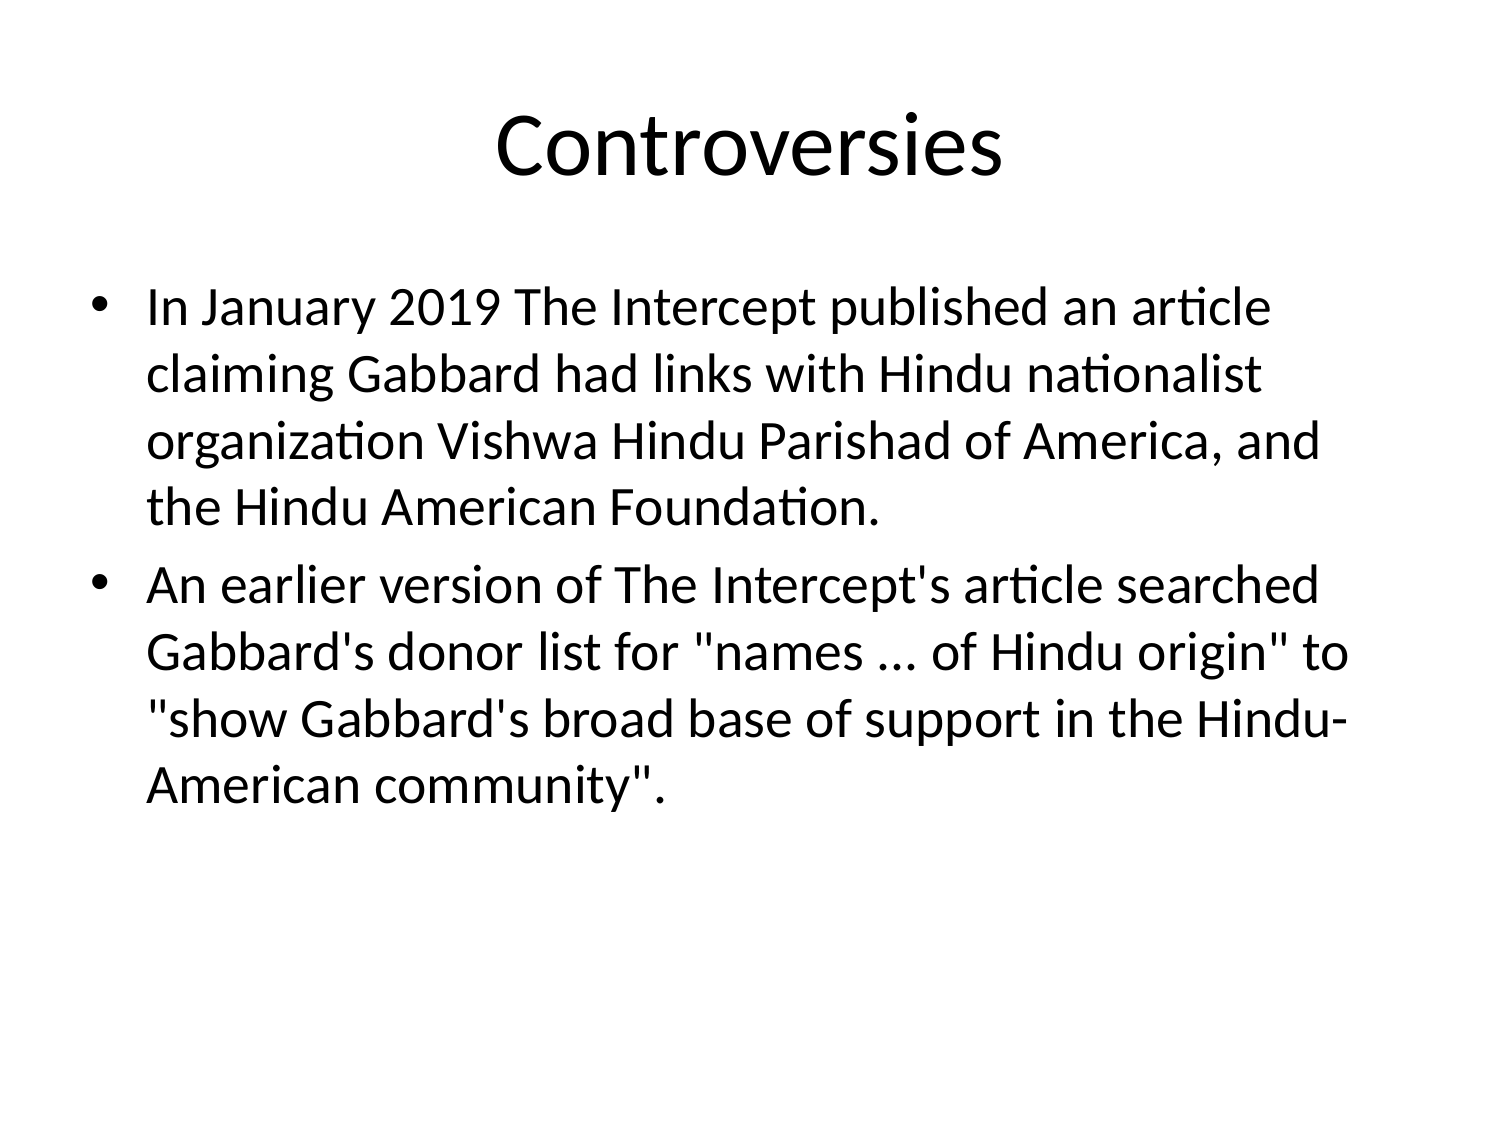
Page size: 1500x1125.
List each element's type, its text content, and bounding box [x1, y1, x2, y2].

list In January 2019 The Intercept published an article claiming Gabbard had links with Hindu nationalist organization Vishwa Hindu Parishad of America, and the Hindu American Foundation. An earlier version of The Intercept's article searched Gabbard's donor list for "names ... of Hindu origin" to "show Gabbard's broad base of support in the Hindu-American community". [75, 262, 1425, 1005]
title Controversies [75, 45, 1425, 233]
